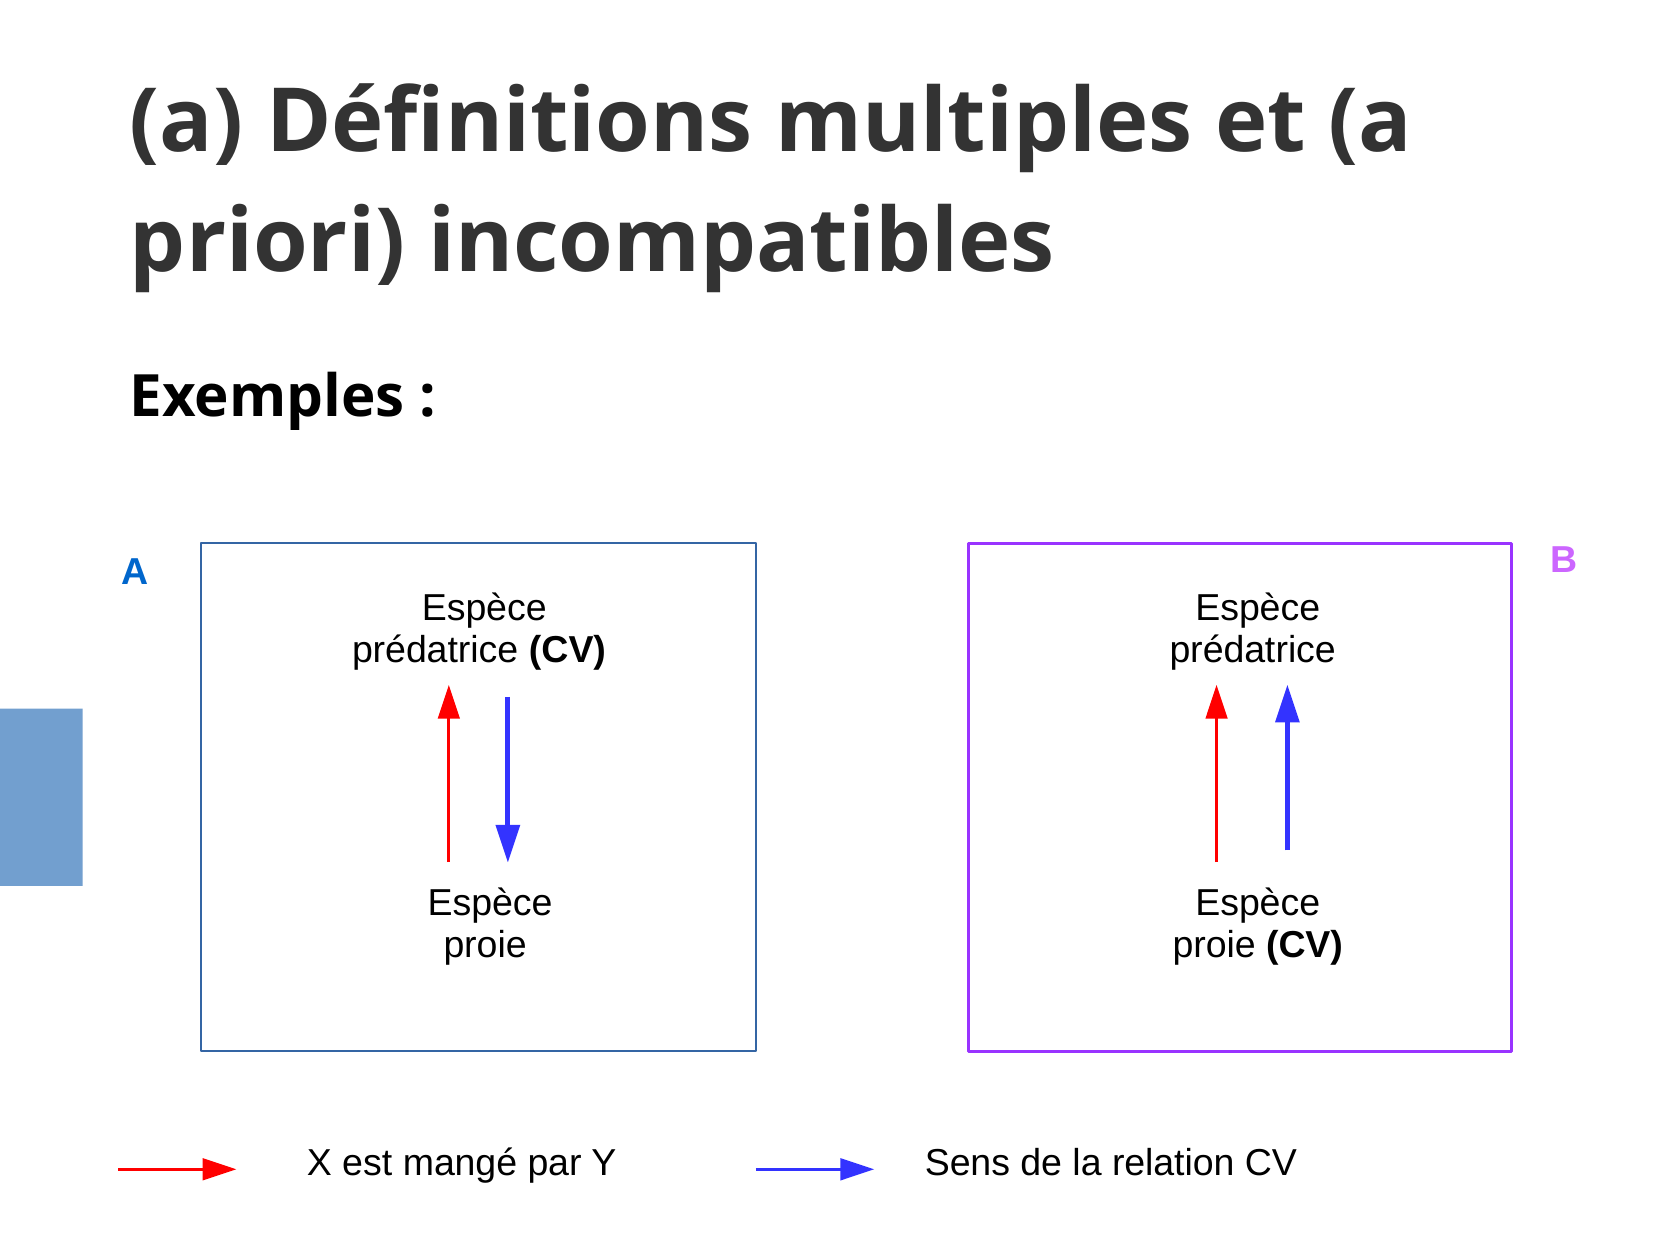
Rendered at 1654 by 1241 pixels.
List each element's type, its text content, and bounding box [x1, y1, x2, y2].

text_box Sens de la relation CV [897, 1133, 1335, 1217]
text_box Espèce prédatrice (CV) [318, 578, 650, 720]
text_box X est mangé par Y [248, 1133, 686, 1217]
text_box Espèce prédatrice [1145, 578, 1371, 686]
subtitle Exemples : [129, 354, 1536, 1074]
text_box A [106, 543, 178, 601]
title (a) Définitions multiples et (a priori) incompatibles [129, 59, 1536, 296]
text_box Espèce proie (CV) [1145, 874, 1371, 981]
text_box Espèce proie [377, 874, 603, 981]
text_box B [1535, 531, 1607, 589]
